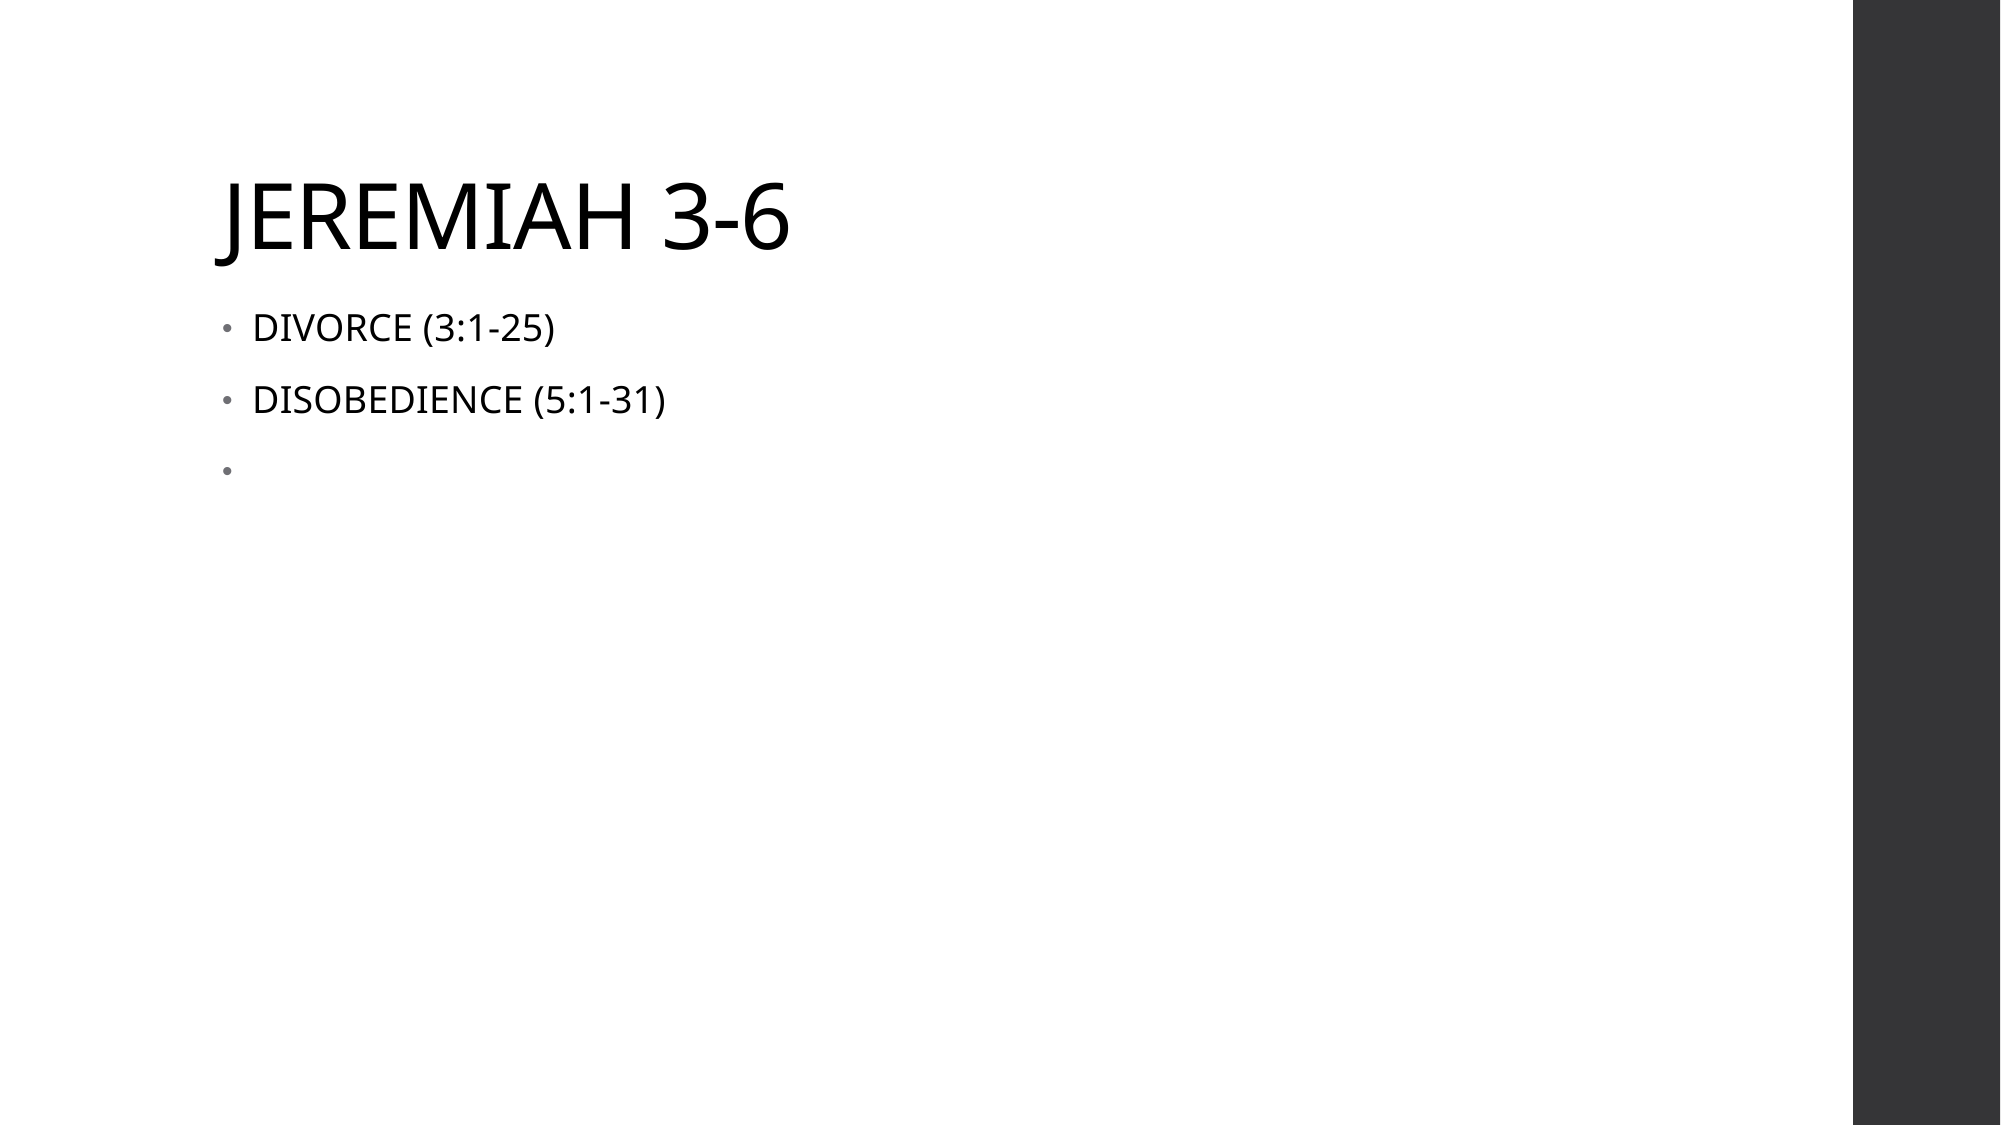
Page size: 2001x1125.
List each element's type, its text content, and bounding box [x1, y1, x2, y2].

title JEREMIAH 3-6 [206, 60, 1797, 278]
list DIVORCE (3:1-25) DISOBEDIENCE (5:1-31) [206, 299, 1617, 1014]
